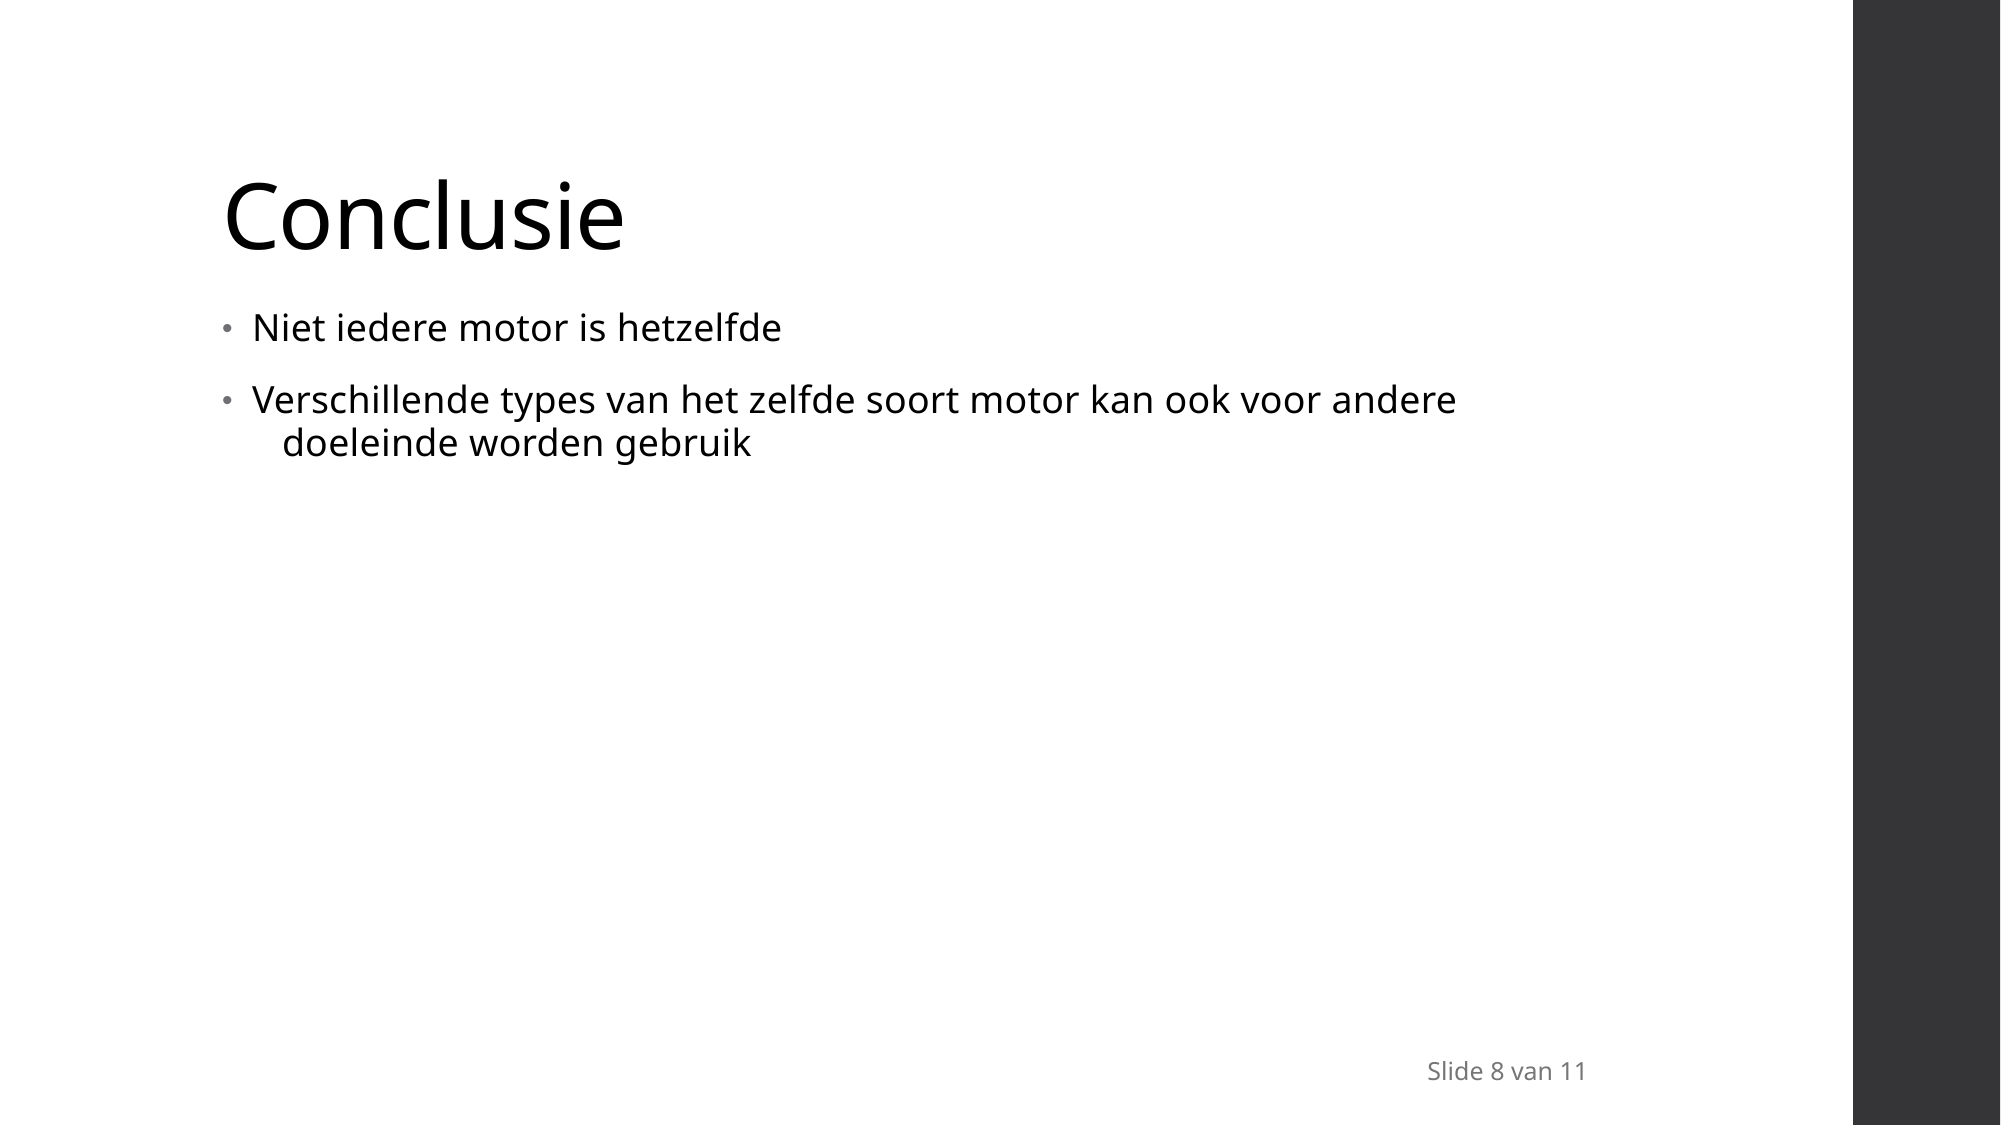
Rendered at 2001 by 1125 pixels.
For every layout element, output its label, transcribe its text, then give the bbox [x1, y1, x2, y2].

text_box Slide van 11 [1412, 1042, 1863, 1103]
list Niet iedere motor is hetzelfde Verschillende types van het zelfde soort motor kan ook voor andere doeleinde worden gebruik [206, 299, 1617, 1014]
title Conclusie [206, 60, 1797, 278]
